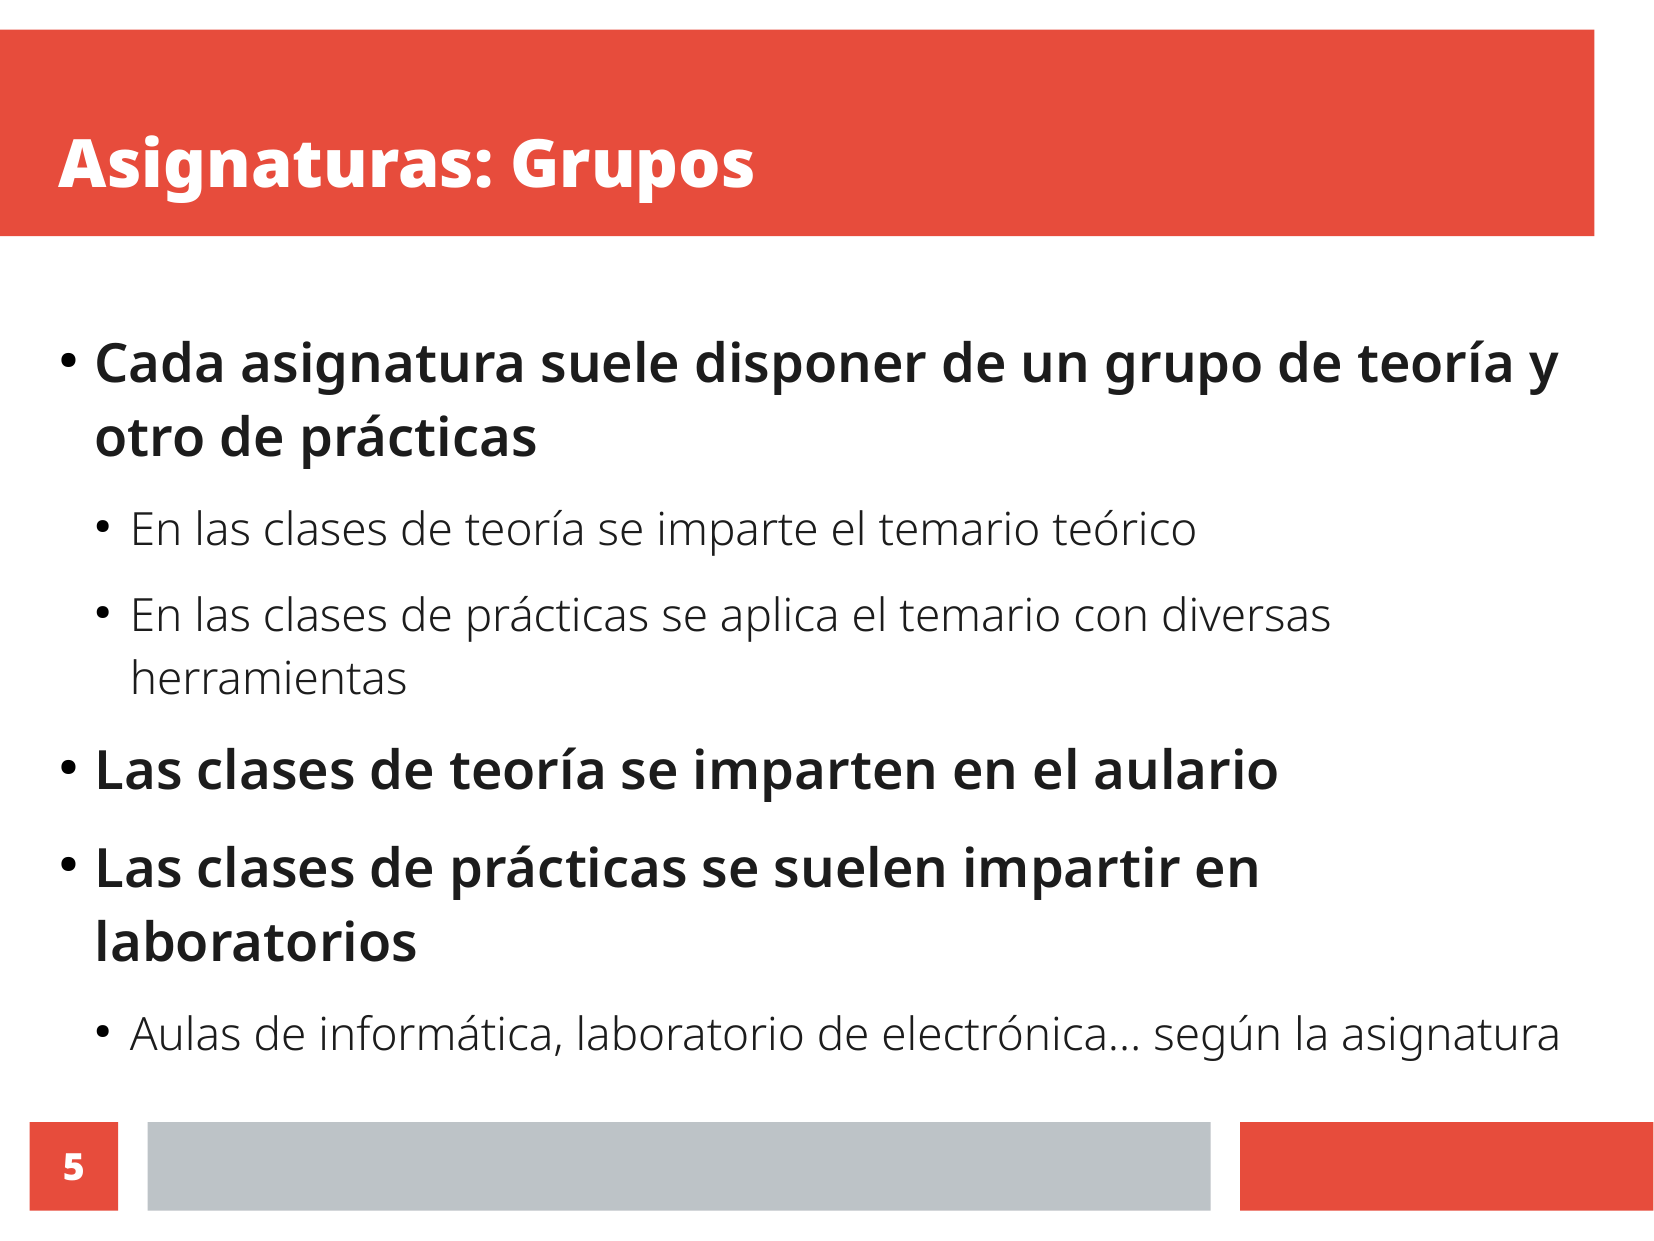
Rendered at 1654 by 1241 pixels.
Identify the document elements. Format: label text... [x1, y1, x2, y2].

list Cada asignatura suele disponer de un grupo de teoría y otro de prácticas En las clases de teoría se imparte el temario teórico En las clases de prácticas se aplica el temario con diversas herramientas Las clases de teoría se imparten en el aulario Las clases de prácticas se suelen impartir en laboratorios Aulas de informática, laboratorio de electrónica… según la asignatura [59, 324, 1565, 1093]
title Asignaturas: Grupos [59, 59, 1595, 207]
